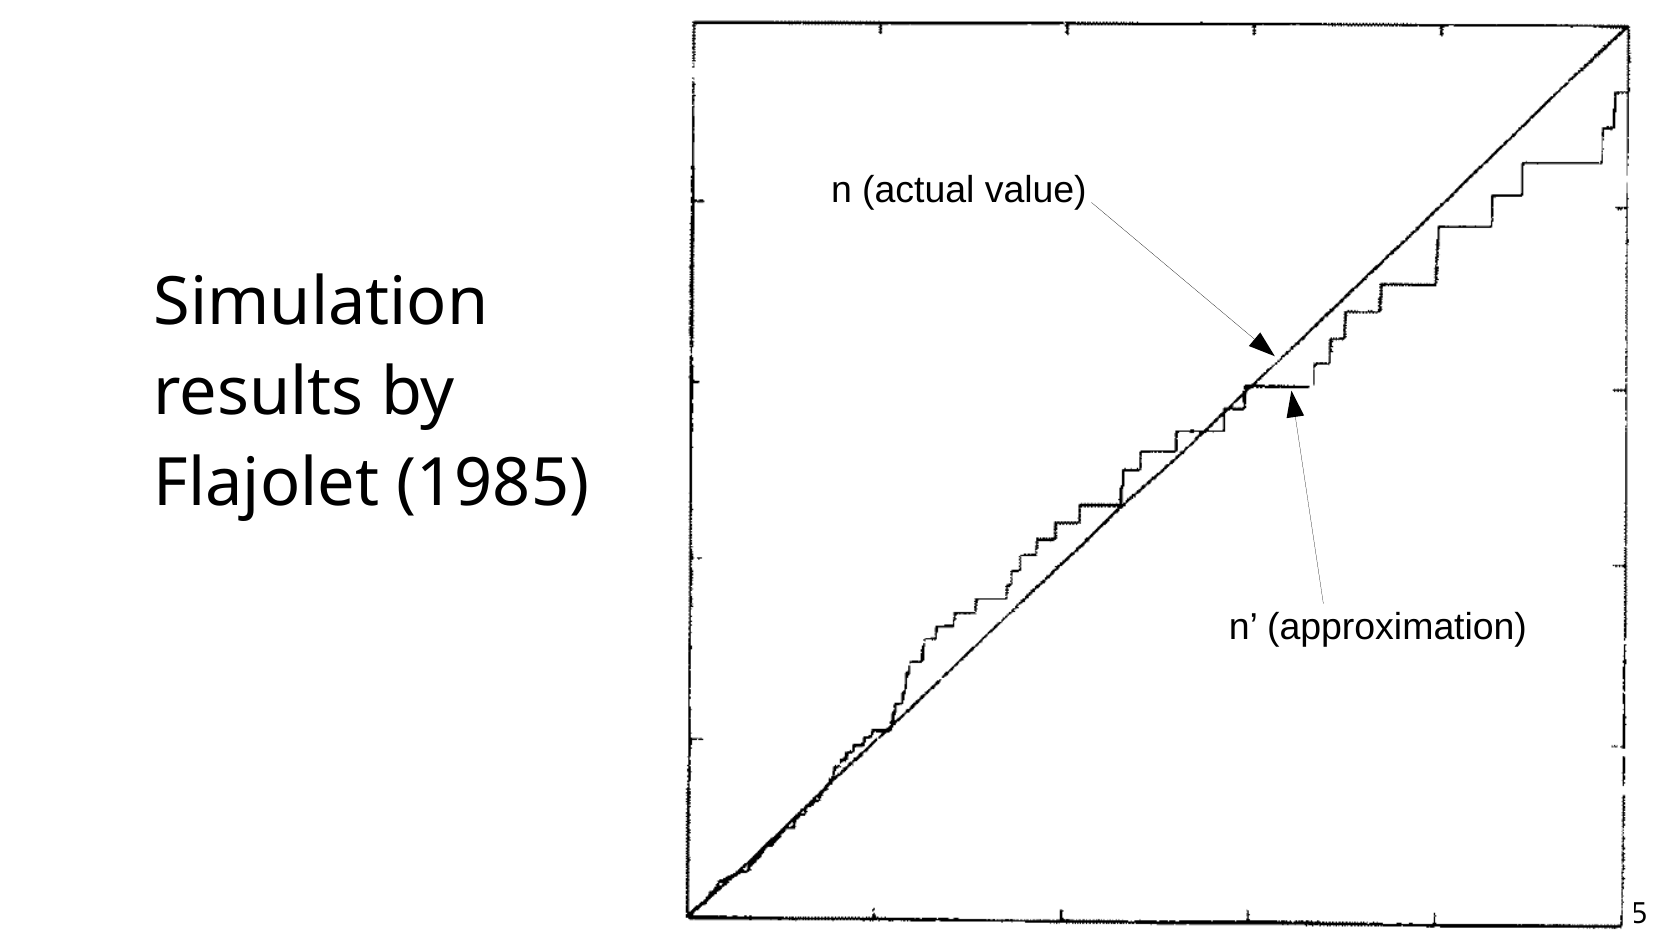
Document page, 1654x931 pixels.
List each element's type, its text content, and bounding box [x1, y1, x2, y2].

text_box n’ (approximation) [1214, 598, 1580, 698]
picture [676, 13, 1634, 931]
text_box n (actual value) [816, 160, 1183, 260]
list Simulation results by Flajolet (1985) [82, 253, 625, 878]
